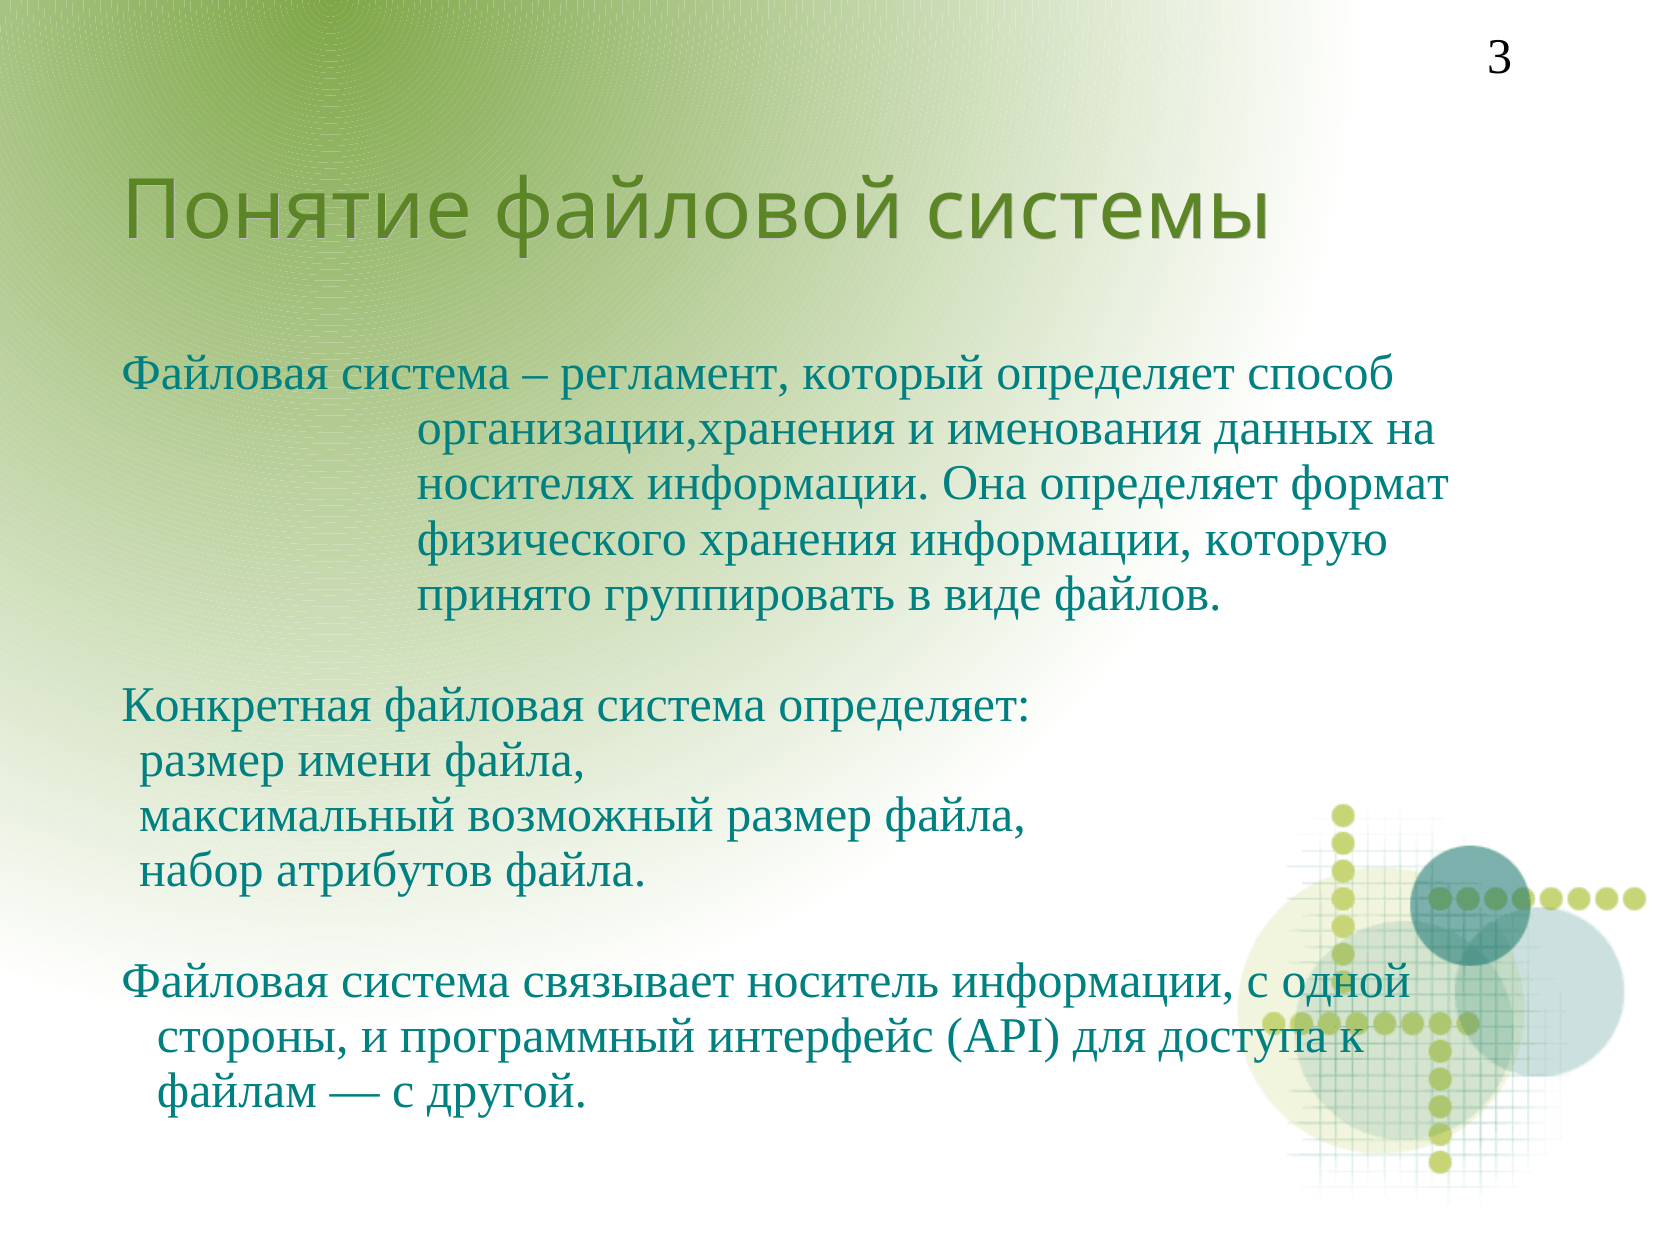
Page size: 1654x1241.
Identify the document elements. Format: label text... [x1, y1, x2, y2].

text_box <номер> [1498, 29, 1654, 89]
picture [1224, 792, 1654, 1211]
subtitle Файловая система – регламент, который определяет способ организации,хранения и именования данных на носителях информации. Она определяет формат физического хранения информации, которую принято группировать в виде файлов. Конкретная файловая сиcтема определяет: размер имени файла, максимальный возможный размер файла, набор атрибутов файла. Файловая система связывает носитель информации, с одной стороны, и программный интерфейс (API) для доступа к файлам — с другой. [121, 344, 1534, 1133]
title Понятие файловой системы [121, 102, 1534, 311]
